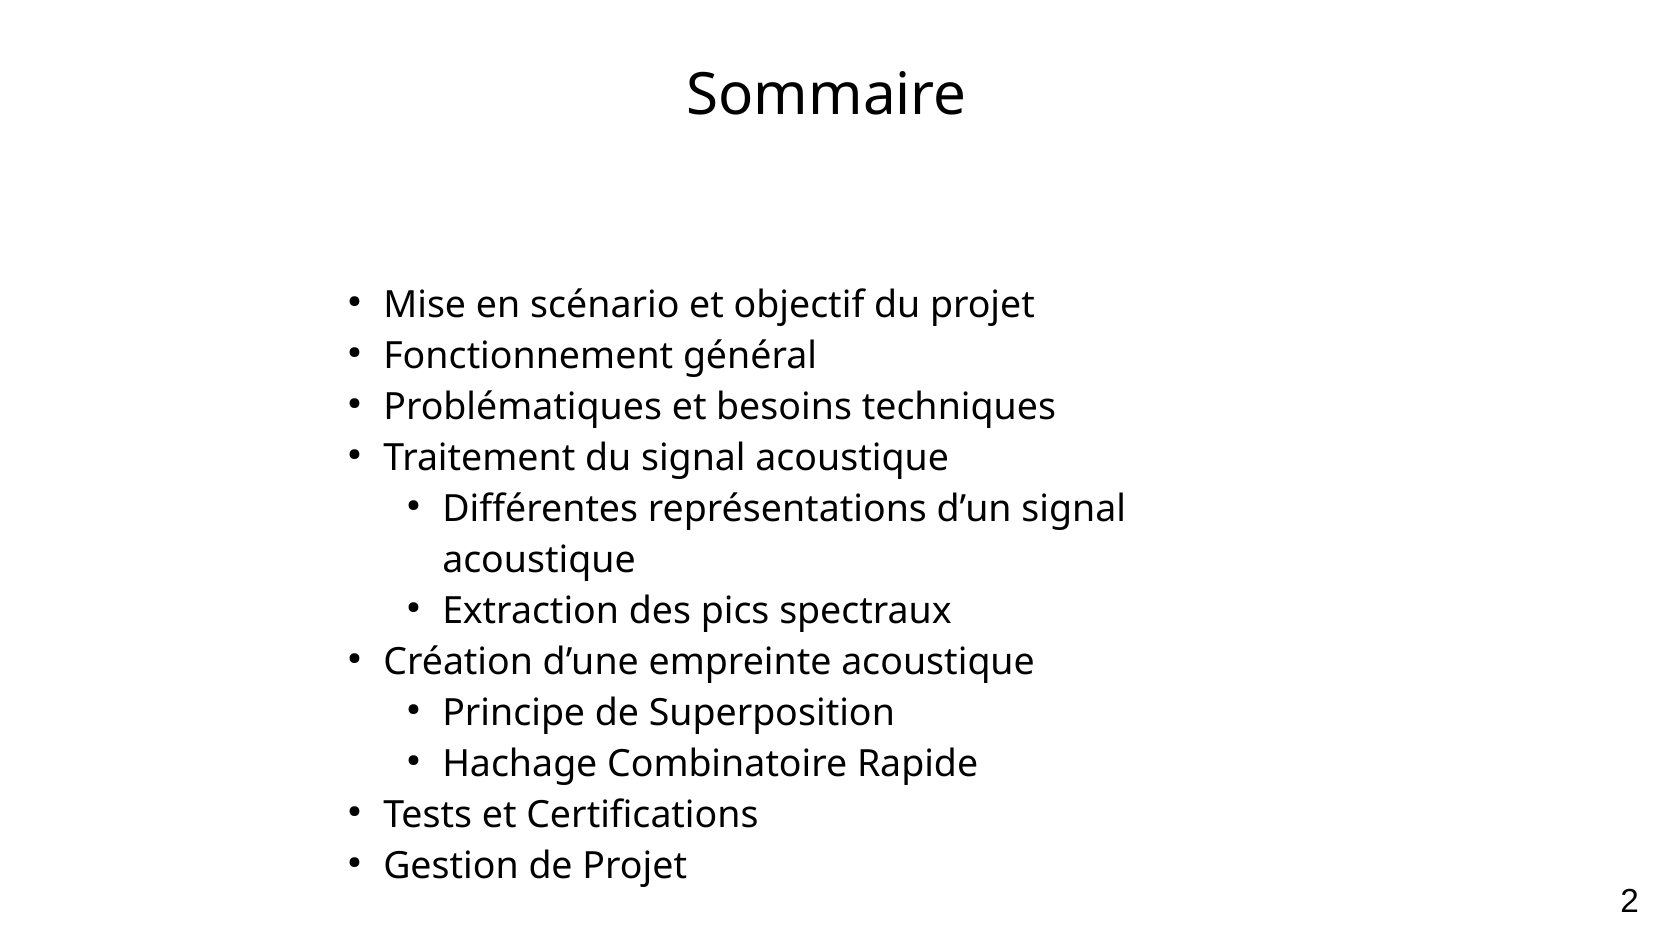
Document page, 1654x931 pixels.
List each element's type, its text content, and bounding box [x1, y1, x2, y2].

text_box <number> [1024, 874, 1654, 931]
text_box Mise en scénario et objectif du projet Fonctionnement général Problématiques et besoins techniques Traitement du signal acoustique Différentes représentations d’un signal acoustique Extraction des pics spectraux Création d’une empreinte acoustique Principe de Superposition Hachage Combinatoire Rapide Tests et Certifications Gestion de Projet [333, 270, 1321, 849]
text_box Sommaire [376, 45, 1277, 140]
